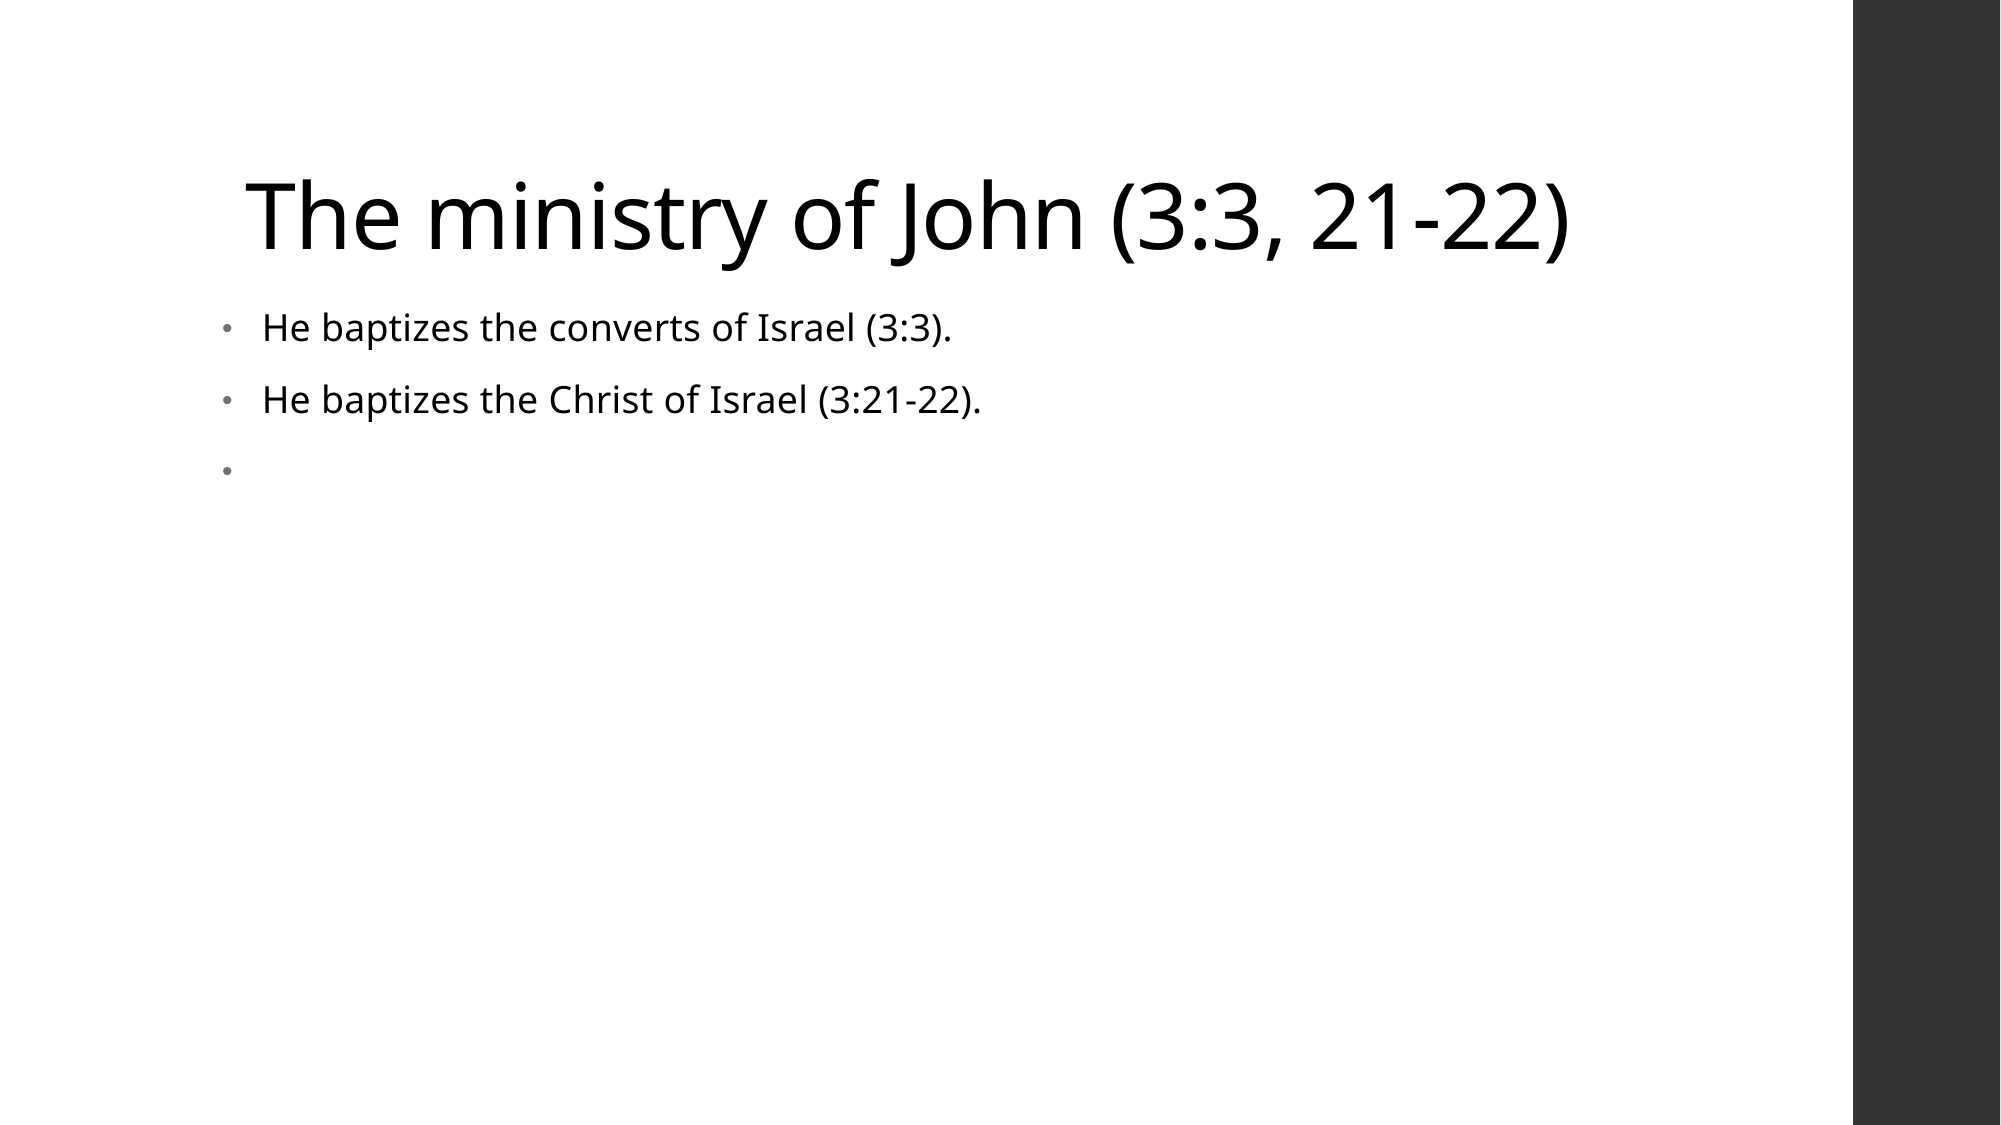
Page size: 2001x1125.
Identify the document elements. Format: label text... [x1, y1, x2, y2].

title The ministry of John (3:3, 21-22) [206, 60, 1797, 278]
list He baptizes the converts of Israel (3:3). He baptizes the Christ of Israel (3:21-22). [206, 299, 1617, 1014]
